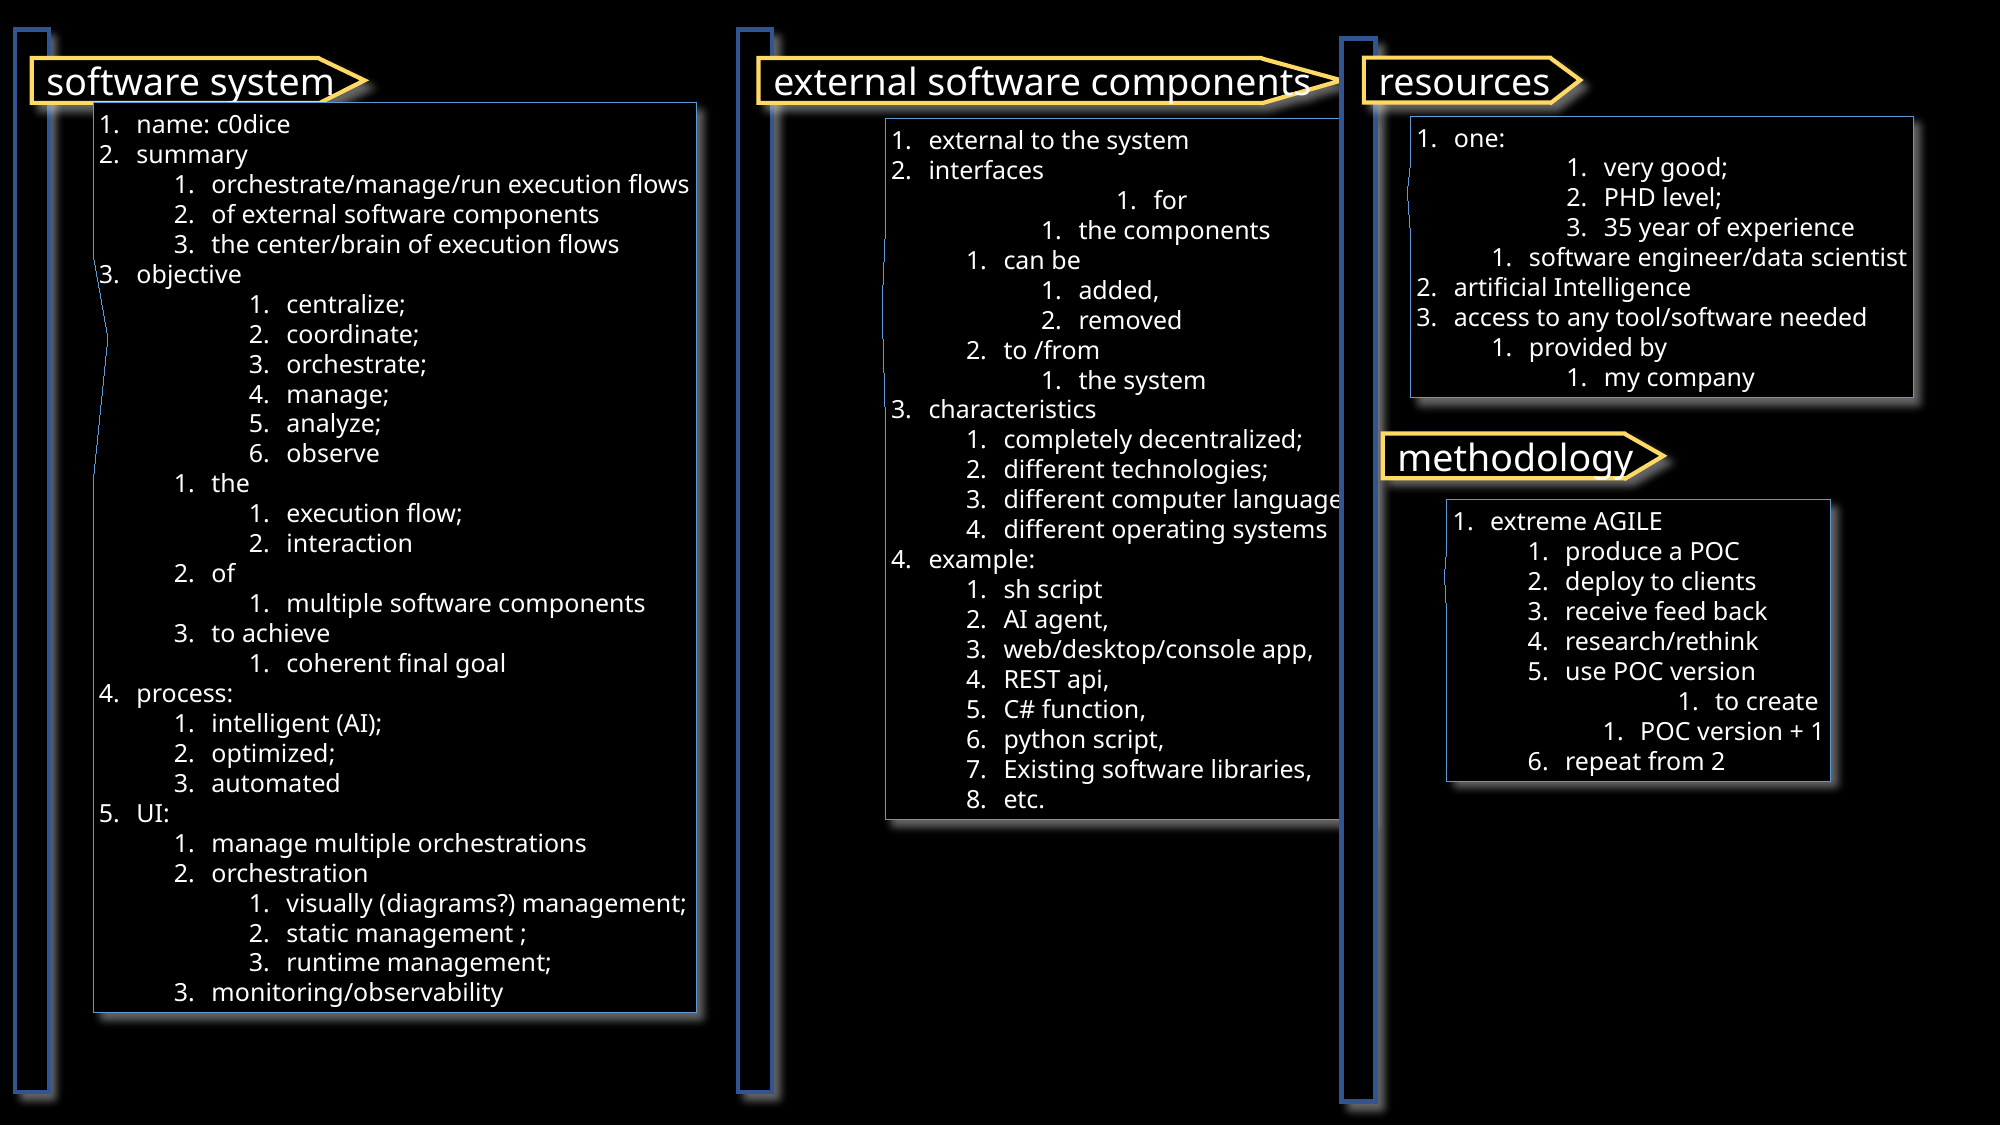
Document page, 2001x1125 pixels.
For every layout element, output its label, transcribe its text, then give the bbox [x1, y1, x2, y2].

text_box external software components [758, 57, 1341, 104]
text_box [1341, 38, 1376, 1102]
text_box one: very good; PHD level; 35 year of experience software engineer/data scientist artificial Intelligence access to any tool/software needed provided by my company [1407, 116, 1914, 398]
text_box software system [31, 57, 365, 103]
text_box external to the system interfaces for the components can be added, removed to /from the system characteristics completely decentralized; different technologies; different computer languages; different operating systems example: sh script AI agent, web/desktop/console app, REST api, C# function, python script, Existing software libraries, etc. [882, 118, 1341, 820]
text_box name: c0dice summary orchestrate/manage/run execution flows of external software components the center/brain of execution flows objective centralize; coordinate; orchestrate; manage; analyze; observe the execution flow; interaction of multiple software components to achieve coherent final goal process: intelligent (AI); optimized; automated UI: manage multiple orchestrations orchestration visually (diagrams?) management; static management ; runtime management; monitoring/observability [93, 102, 697, 1013]
text_box resources [1363, 57, 1581, 103]
text_box methodology [1382, 433, 1664, 479]
text_box [737, 29, 772, 1093]
text_box extreme AGILE produce a POC deploy to clients receive feed back research/rethink use POC version to create POC version + 1 repeat from 2 [1444, 499, 1831, 782]
text_box [14, 29, 49, 1093]
